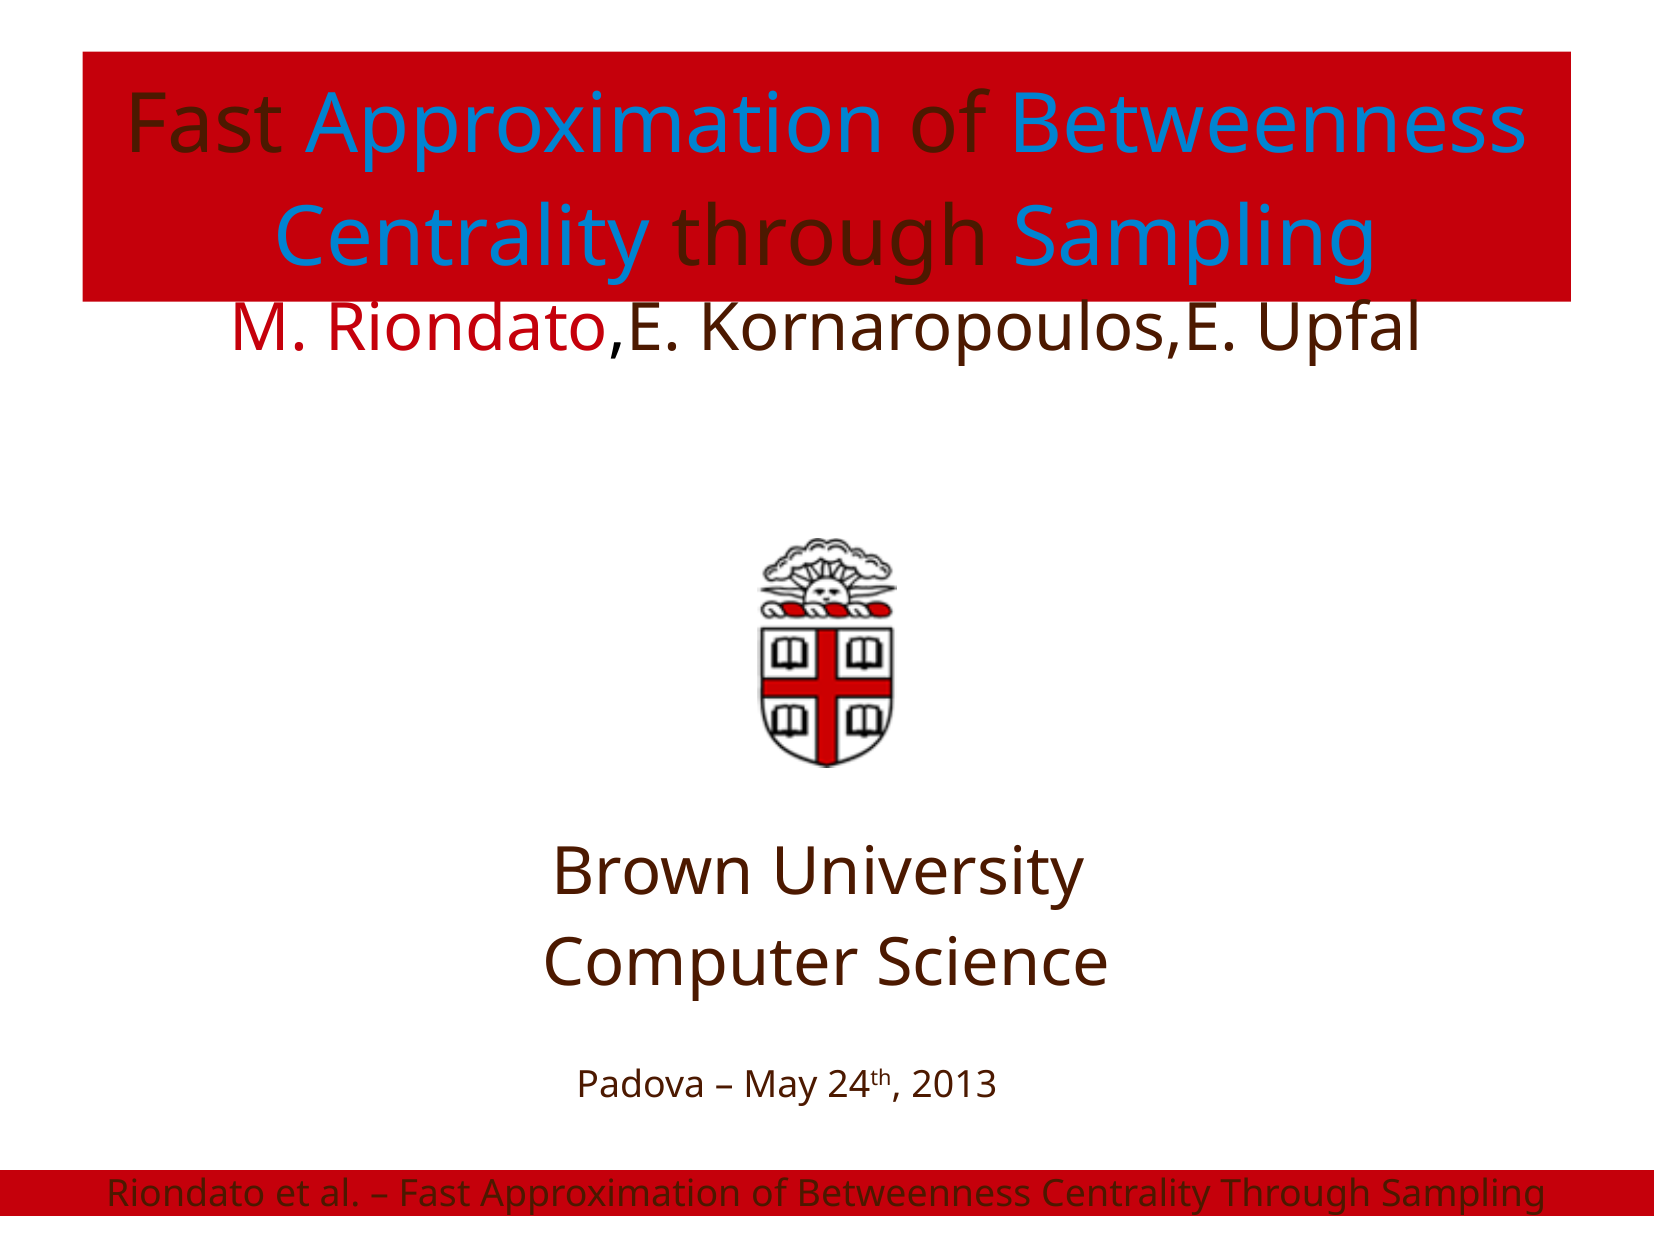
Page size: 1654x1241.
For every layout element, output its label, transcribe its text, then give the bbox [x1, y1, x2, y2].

text_box Padova – May 24th, 2013 [561, 1050, 1092, 1106]
picture [757, 538, 897, 768]
subtitle M. Riondato,E. Kornaropoulos,E. Upfal Brown University Computer Science [82, 372, 1571, 1093]
title Fast Approximation of Betweenness Centrality through Sampling [82, 51, 1571, 302]
text_box Riondato et al. – Fast Approximation of Betweenness Centrality Through Sampling [0, 1170, 1654, 1216]
